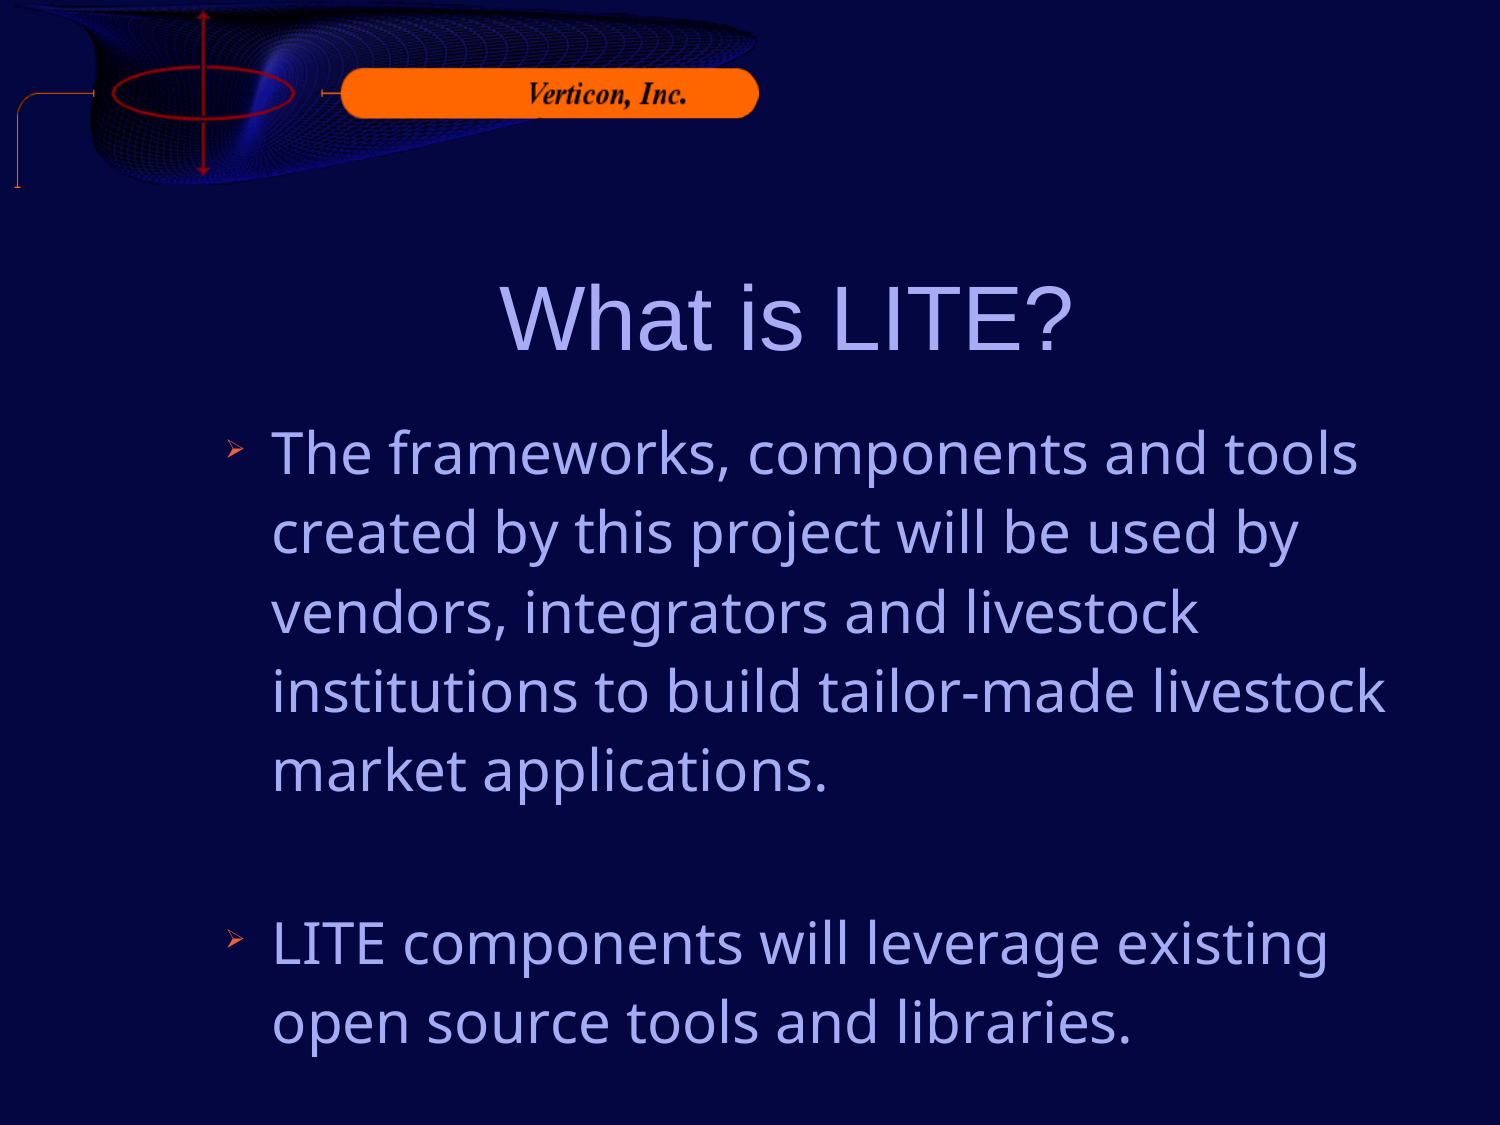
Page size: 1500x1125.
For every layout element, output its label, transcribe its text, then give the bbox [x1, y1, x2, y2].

list The frameworks, components and tools created by this project will be used by vendors, integrators and livestock institutions to build tailor-made livestock market applications. LITE components will leverage existing open source tools and libraries. [150, 412, 1463, 1052]
title What is LITE? [112, 224, 1463, 413]
picture [8, 0, 759, 188]
